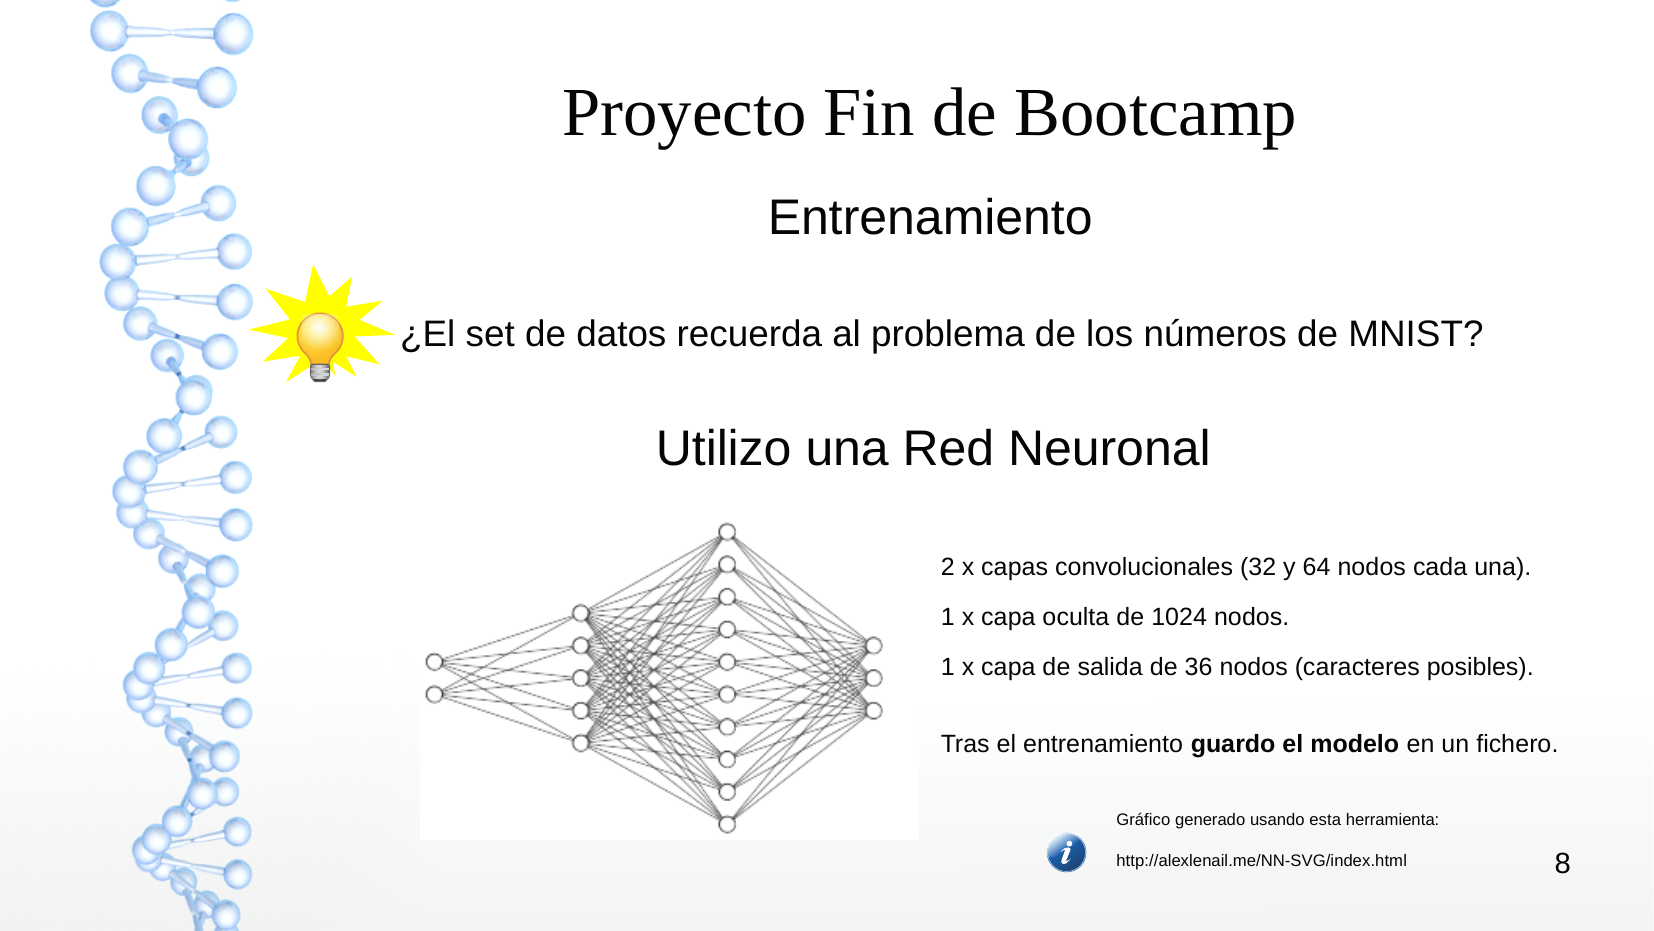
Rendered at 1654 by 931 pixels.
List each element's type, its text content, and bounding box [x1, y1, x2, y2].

list Utilizo una Red Neuronal [585, 420, 1276, 496]
list ¿El set de datos recuerda al problema de los números de MNIST? [406, 313, 1578, 389]
title Proyecto Fin de Bootcamp [265, 35, 1595, 188]
list Tras el entrenamiento guardo el modelo en un fichero. [870, 729, 1621, 774]
picture [0, 0, 1654, 931]
list Gráfico generado usando esta herramienta: http://alexlenail.me/NN-SVG/index.html [1045, 810, 1501, 916]
list Entrenamiento [265, 188, 1596, 295]
list 2 x capas convolucionales (32 y 64 nodos cada una). 1 x capa oculta de 1024 nodos. 1 x capa de salida de 36 nodos (caracteres posibles). [870, 552, 1621, 703]
